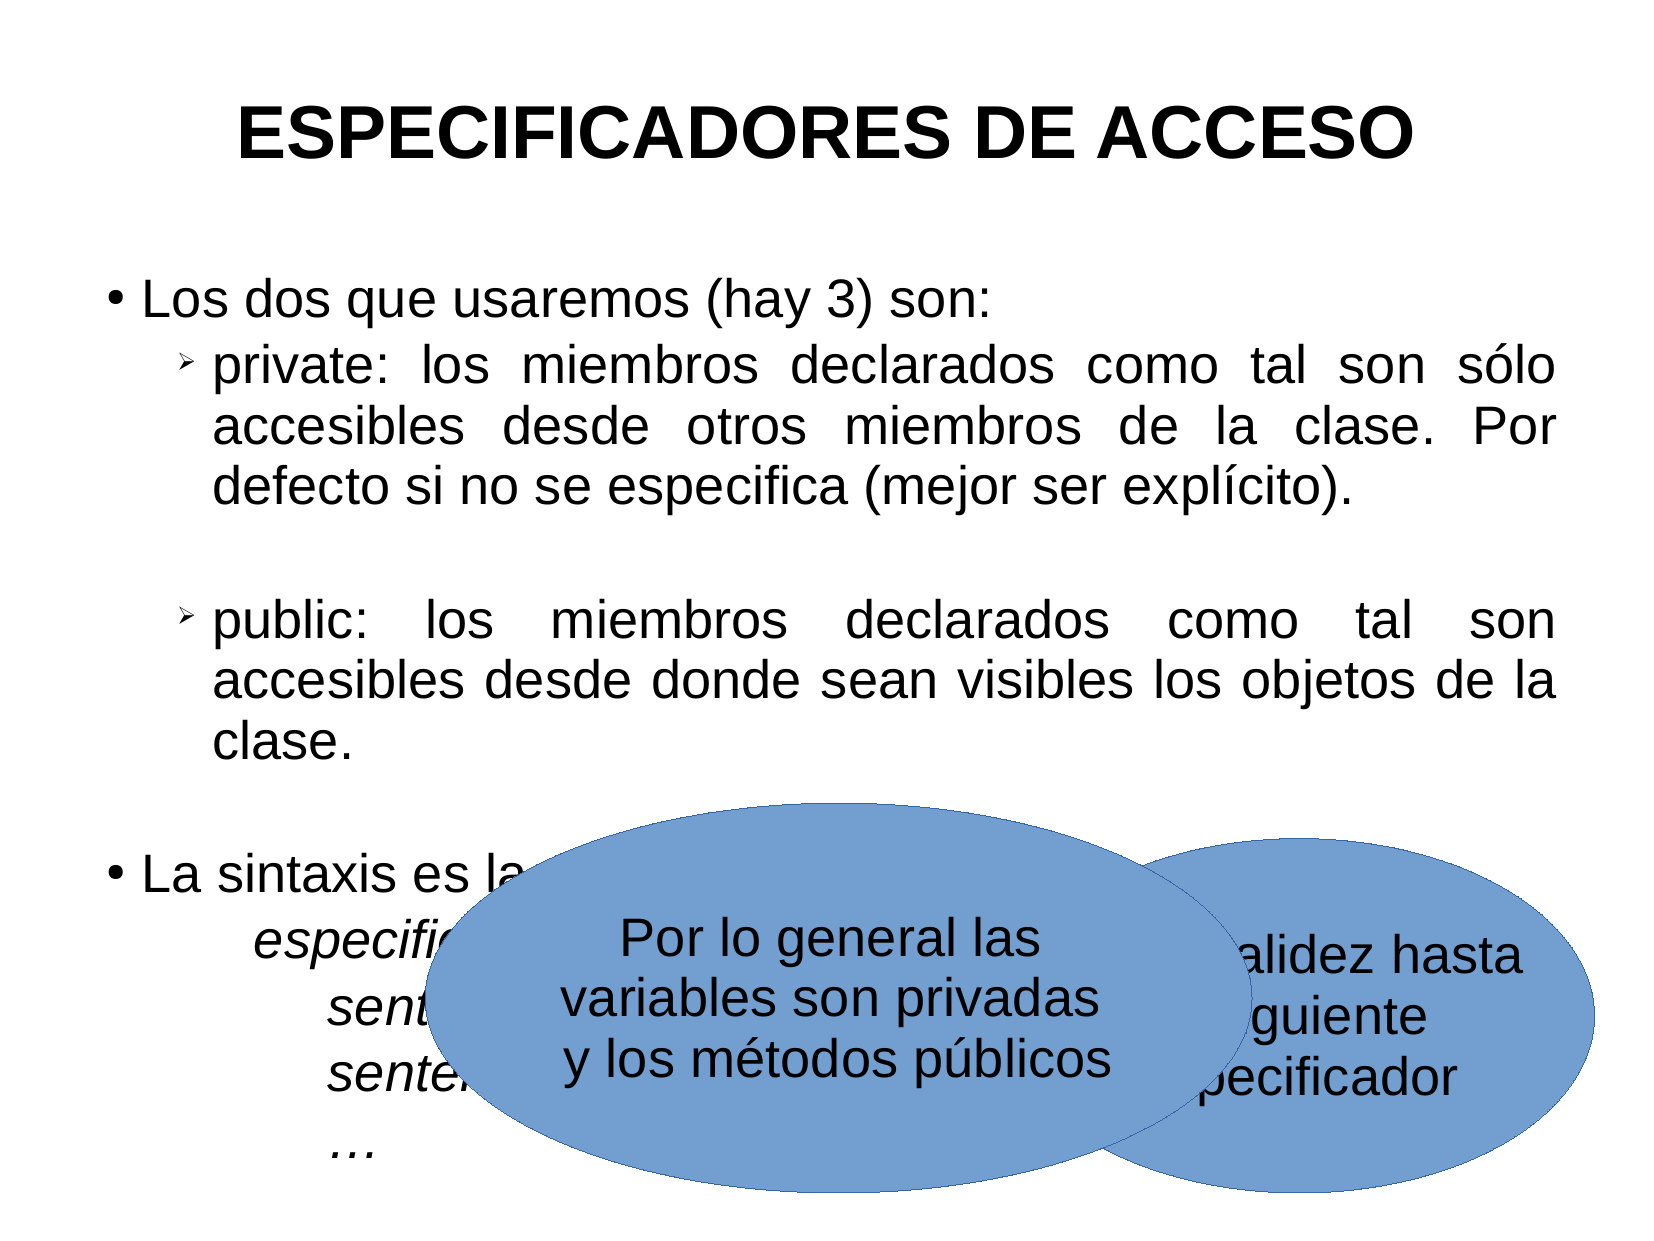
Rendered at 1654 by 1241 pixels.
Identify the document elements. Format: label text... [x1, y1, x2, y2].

title ESPECIFICADORES DE ACCESO [82, 29, 1571, 237]
text_box Los dos que usaremos (hay 3) son: private: los miembros declarados como tal son sólo accesibles desde otros miembros de la clase. Por defecto si no se especifica (mejor ser explícito). public: los miembros declarados como tal son accesibles desde donde sean visibles los objetos de la clase. La sintaxis es la siguiente: especificador: sentencia1; sentencia2; … [106, 268, 1560, 1241]
text_box Tiene validez hasta el siguiente especificador [1103, 838, 1595, 1193]
text_box Por lo general las variables son privadas y los métodos públicos [425, 803, 1253, 1193]
